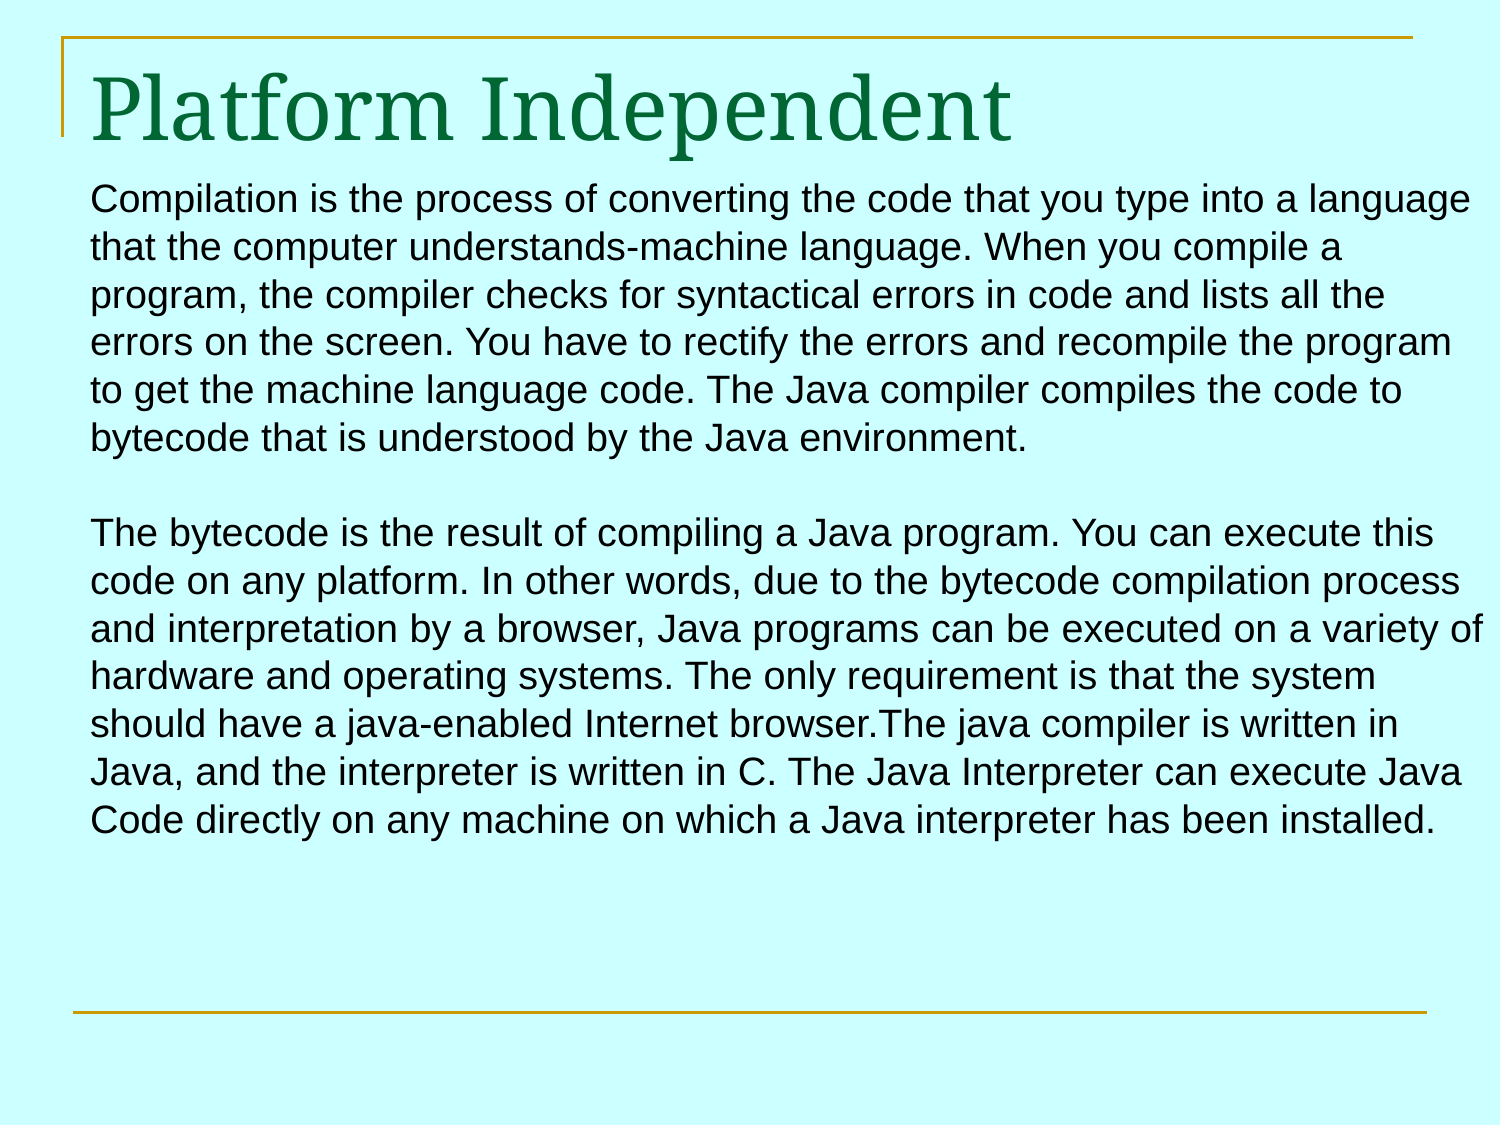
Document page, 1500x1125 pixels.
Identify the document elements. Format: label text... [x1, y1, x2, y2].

list Compilation is the process of converting the code that you type into a language that the computer understands-machine language. When you compile a program, the compiler checks for syntactical errors in code and lists all the errors on the screen. You have to rectify the errors and recompile the program to get the machine language code. The Java compiler compiles the code to bytecode that is understood by the Java environment. The bytecode is the result of compiling a Java program. You can execute this code on any platform. In other words, due to the bytecode compilation process and interpretation by a browser, Java programs can be executed on a variety of hardware and operating systems. The only requirement is that the system should have a java-enabled Internet browser.The java compiler is written in Java, and the interpreter is written in C. The Java Interpreter can execute Java Code directly on any machine on which a Java interpreter has been installed. [75, 174, 1500, 1013]
title Platform Independent [75, 45, 1426, 174]
